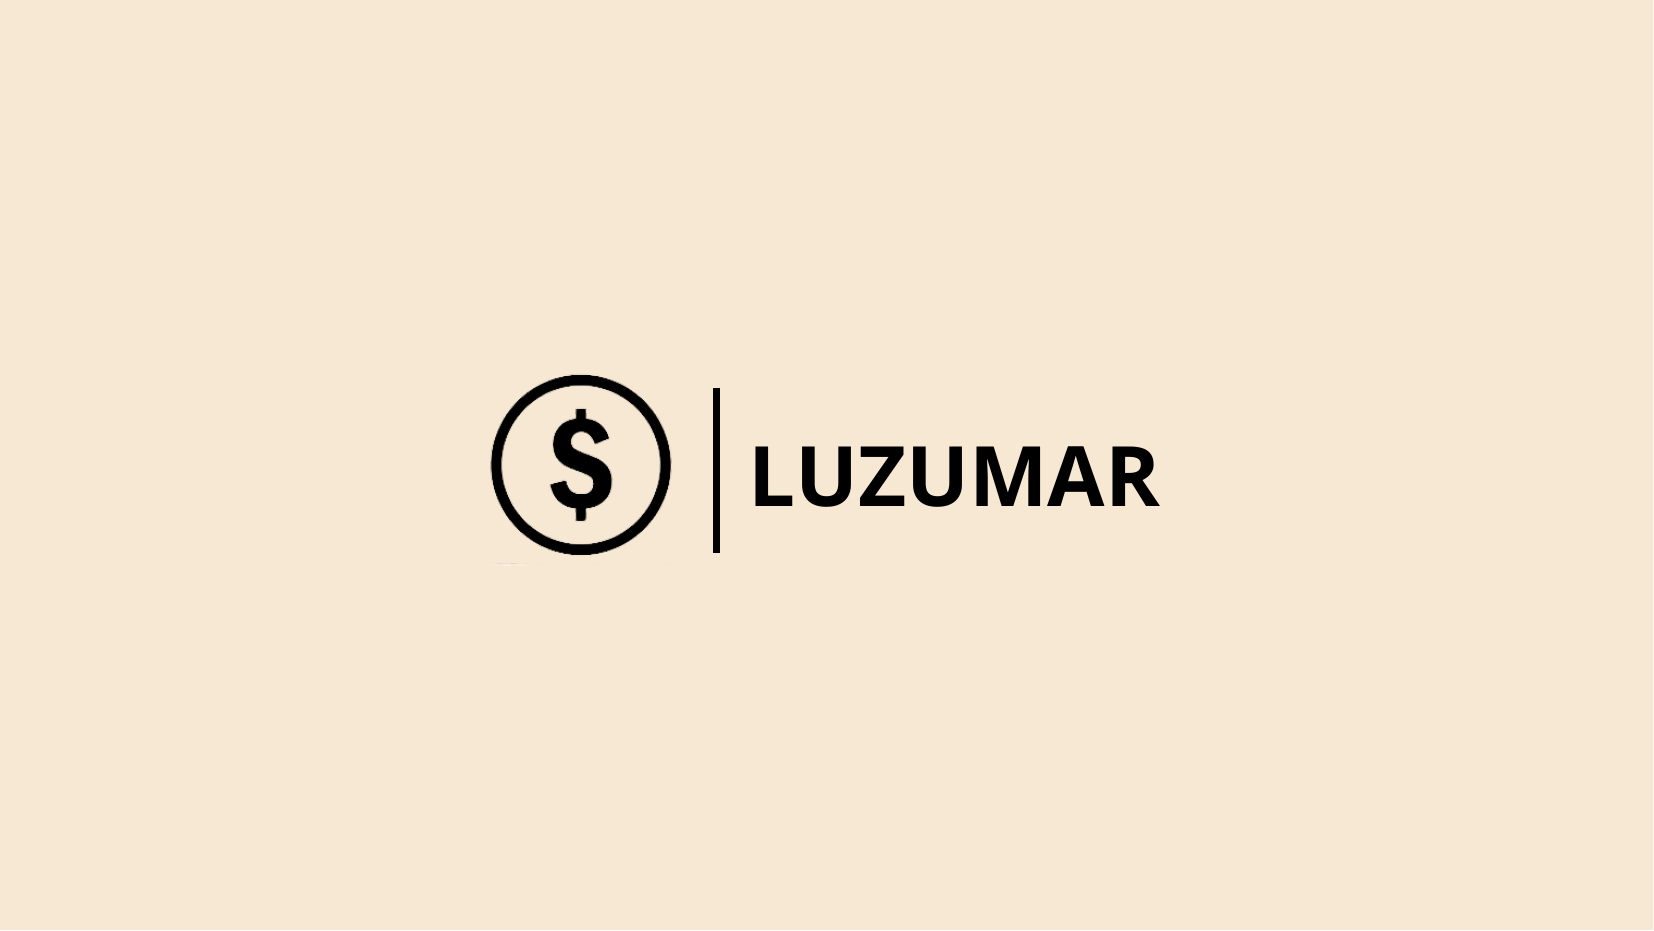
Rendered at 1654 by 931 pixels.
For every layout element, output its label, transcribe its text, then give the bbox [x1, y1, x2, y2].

picture [433, 364, 729, 566]
text_box LUZUMAR [734, 410, 1221, 532]
